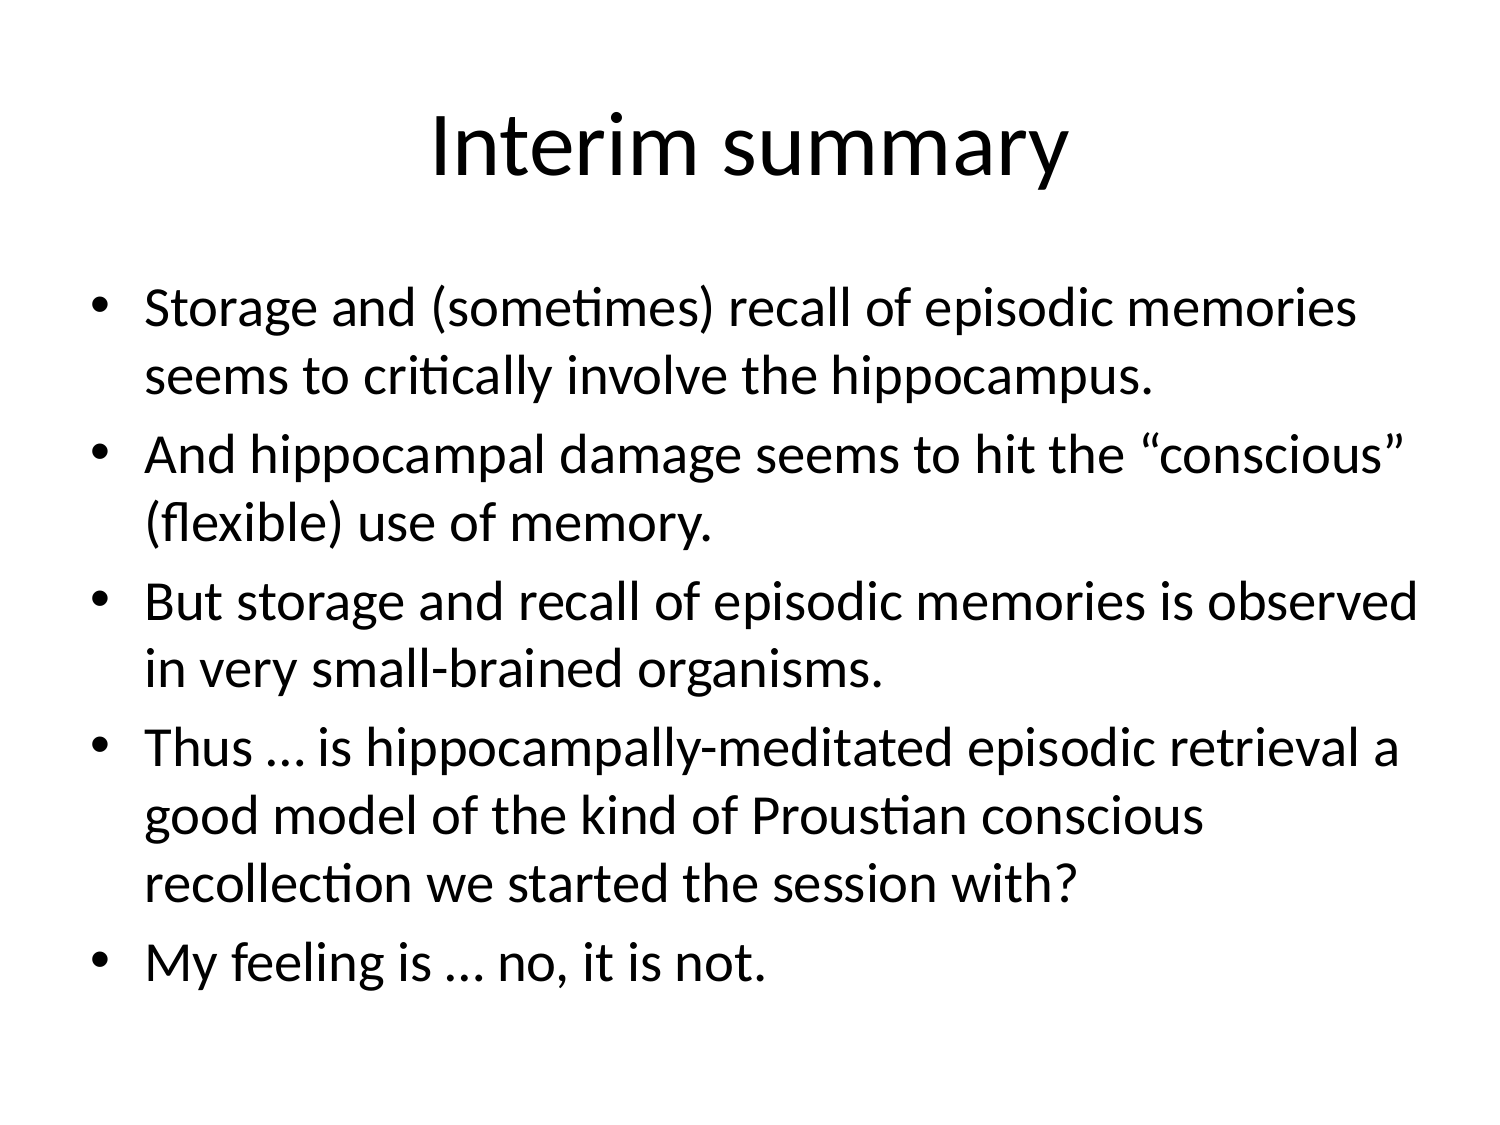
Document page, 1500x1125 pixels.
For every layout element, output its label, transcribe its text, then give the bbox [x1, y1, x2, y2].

title Interim summary [75, 45, 1425, 233]
list Storage and (sometimes) recall of episodic memories seems to critically involve the hippocampus. And hippocampal damage seems to hit the “conscious” (flexible) use of memory. But storage and recall of episodic memories is observed in very small-brained organisms. Thus … is hippocampally-meditated episodic retrieval a good model of the kind of Proustian conscious recollection we started the session with? My feeling is … no, it is not. [75, 262, 1441, 1005]
